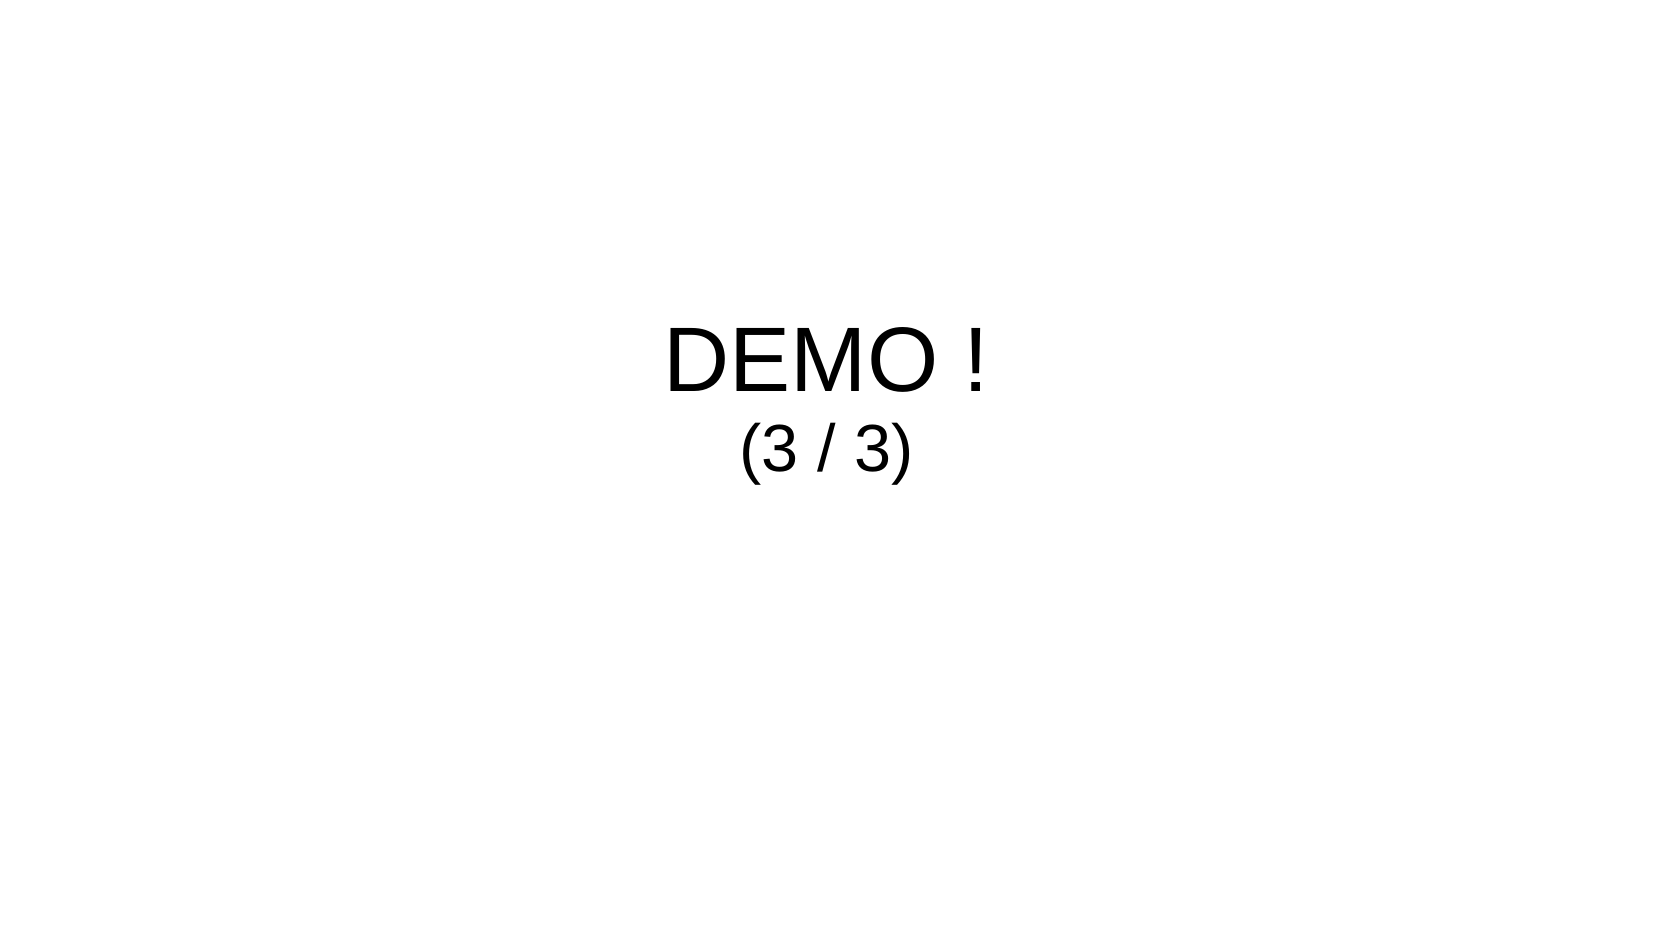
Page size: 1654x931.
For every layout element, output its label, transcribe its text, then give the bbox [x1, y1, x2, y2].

subtitle DEMO ! (3 / 3) [82, 37, 1571, 757]
